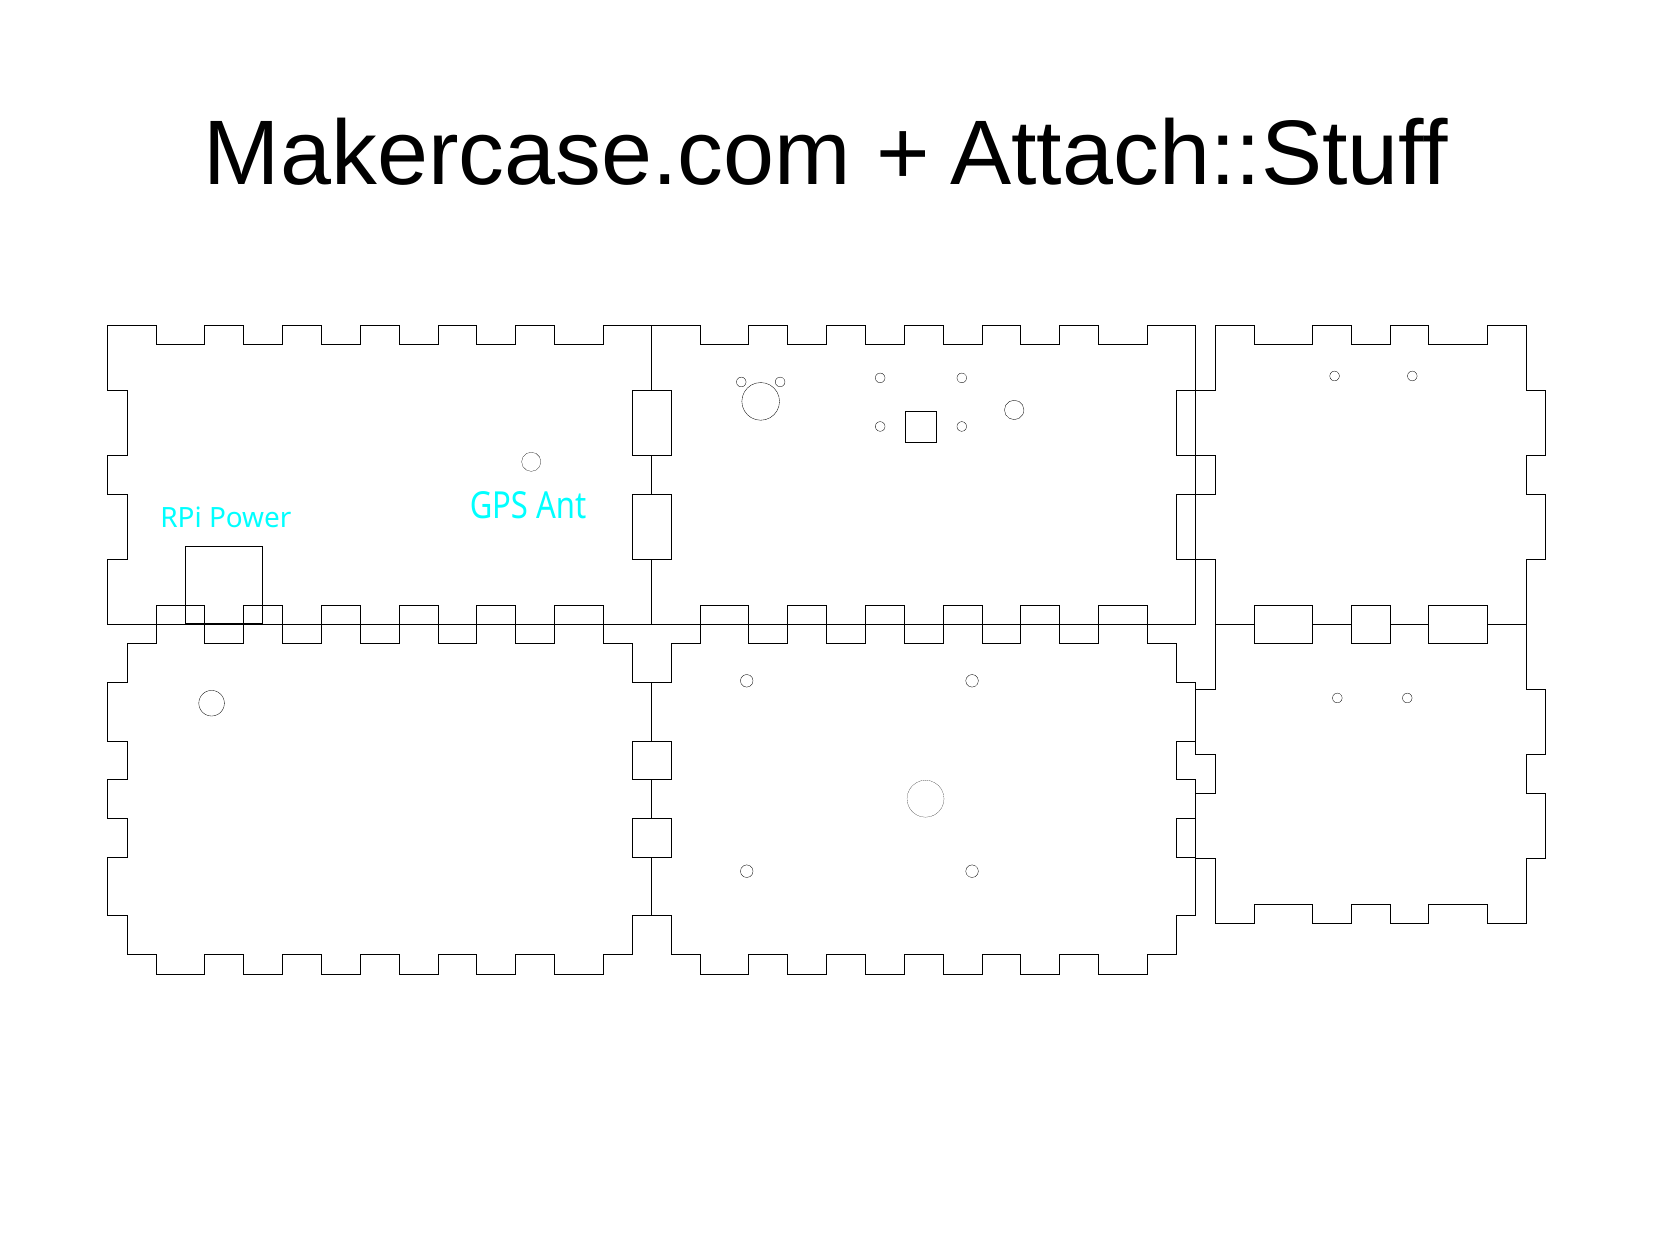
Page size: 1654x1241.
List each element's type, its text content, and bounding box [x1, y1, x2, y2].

title Makercase.com + Attach::Stuff [82, 49, 1571, 257]
picture [82, 300, 1571, 1000]
